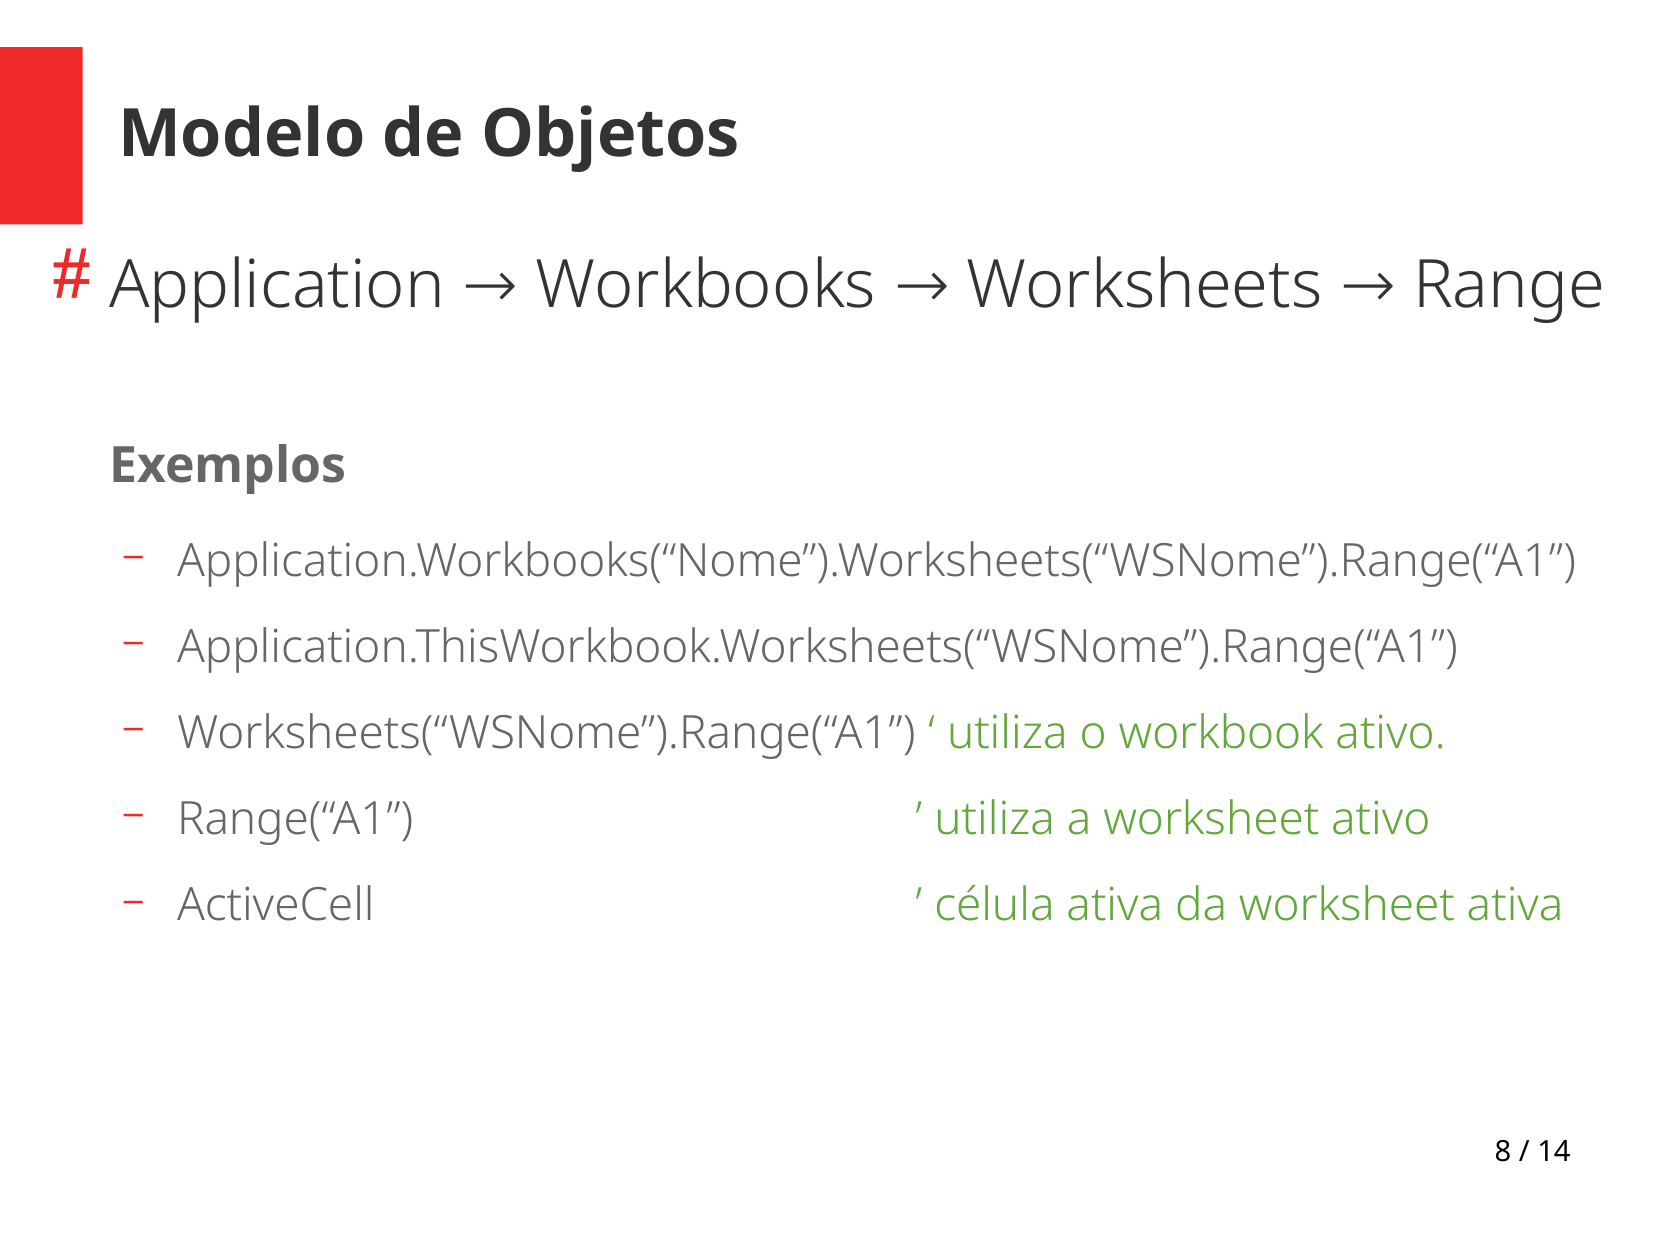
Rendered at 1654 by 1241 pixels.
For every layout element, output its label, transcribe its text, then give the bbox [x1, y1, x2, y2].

list Application → Workbooks → Worksheets → Range Exemplos Application.Workbooks(“Nome”).Worksheets(“WSNome”).Range(“A1”) Application.ThisWorkbook.Worksheets(“WSNome”).Range(“A1”) Worksheets(“WSNome”).Range(“A1”) ‘ utiliza o workbook ativo. Range(“A1”) ’ utiliza a worksheet ativo ActiveCell ’ célula ativa da worksheet ativa [35, 236, 1607, 1111]
title Modelo de Objetos [118, 49, 1571, 213]
